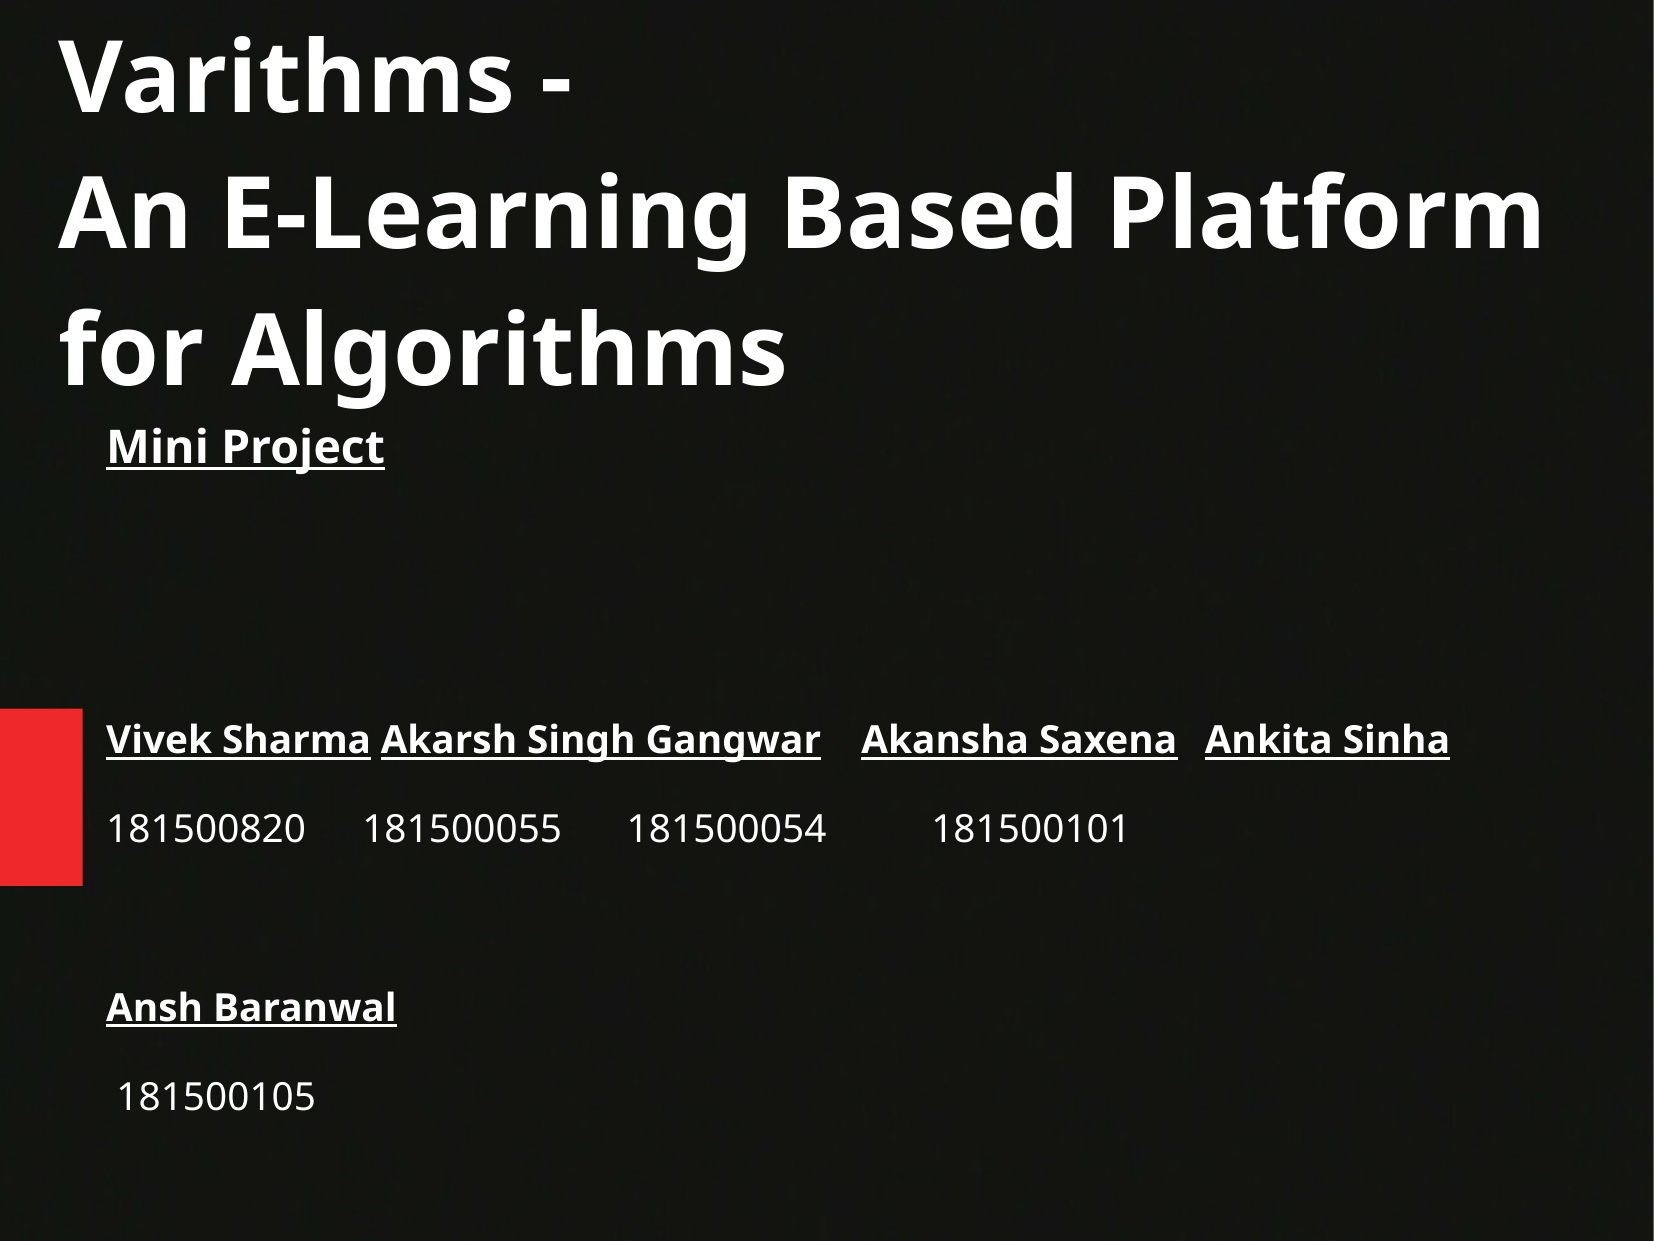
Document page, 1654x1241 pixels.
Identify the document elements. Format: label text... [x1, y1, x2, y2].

title Varithms - An E-Learning Based Platform for Algorithms [59, 35, 1595, 385]
picture [0, 0, 1654, 1241]
list Mini Project Vivek Sharma Akarsh Singh Gangwar Akansha Saxena Ankita Sinha 181500820 181500055 181500054 181500101 Ansh Baranwal 181500105 [106, 413, 1512, 1133]
